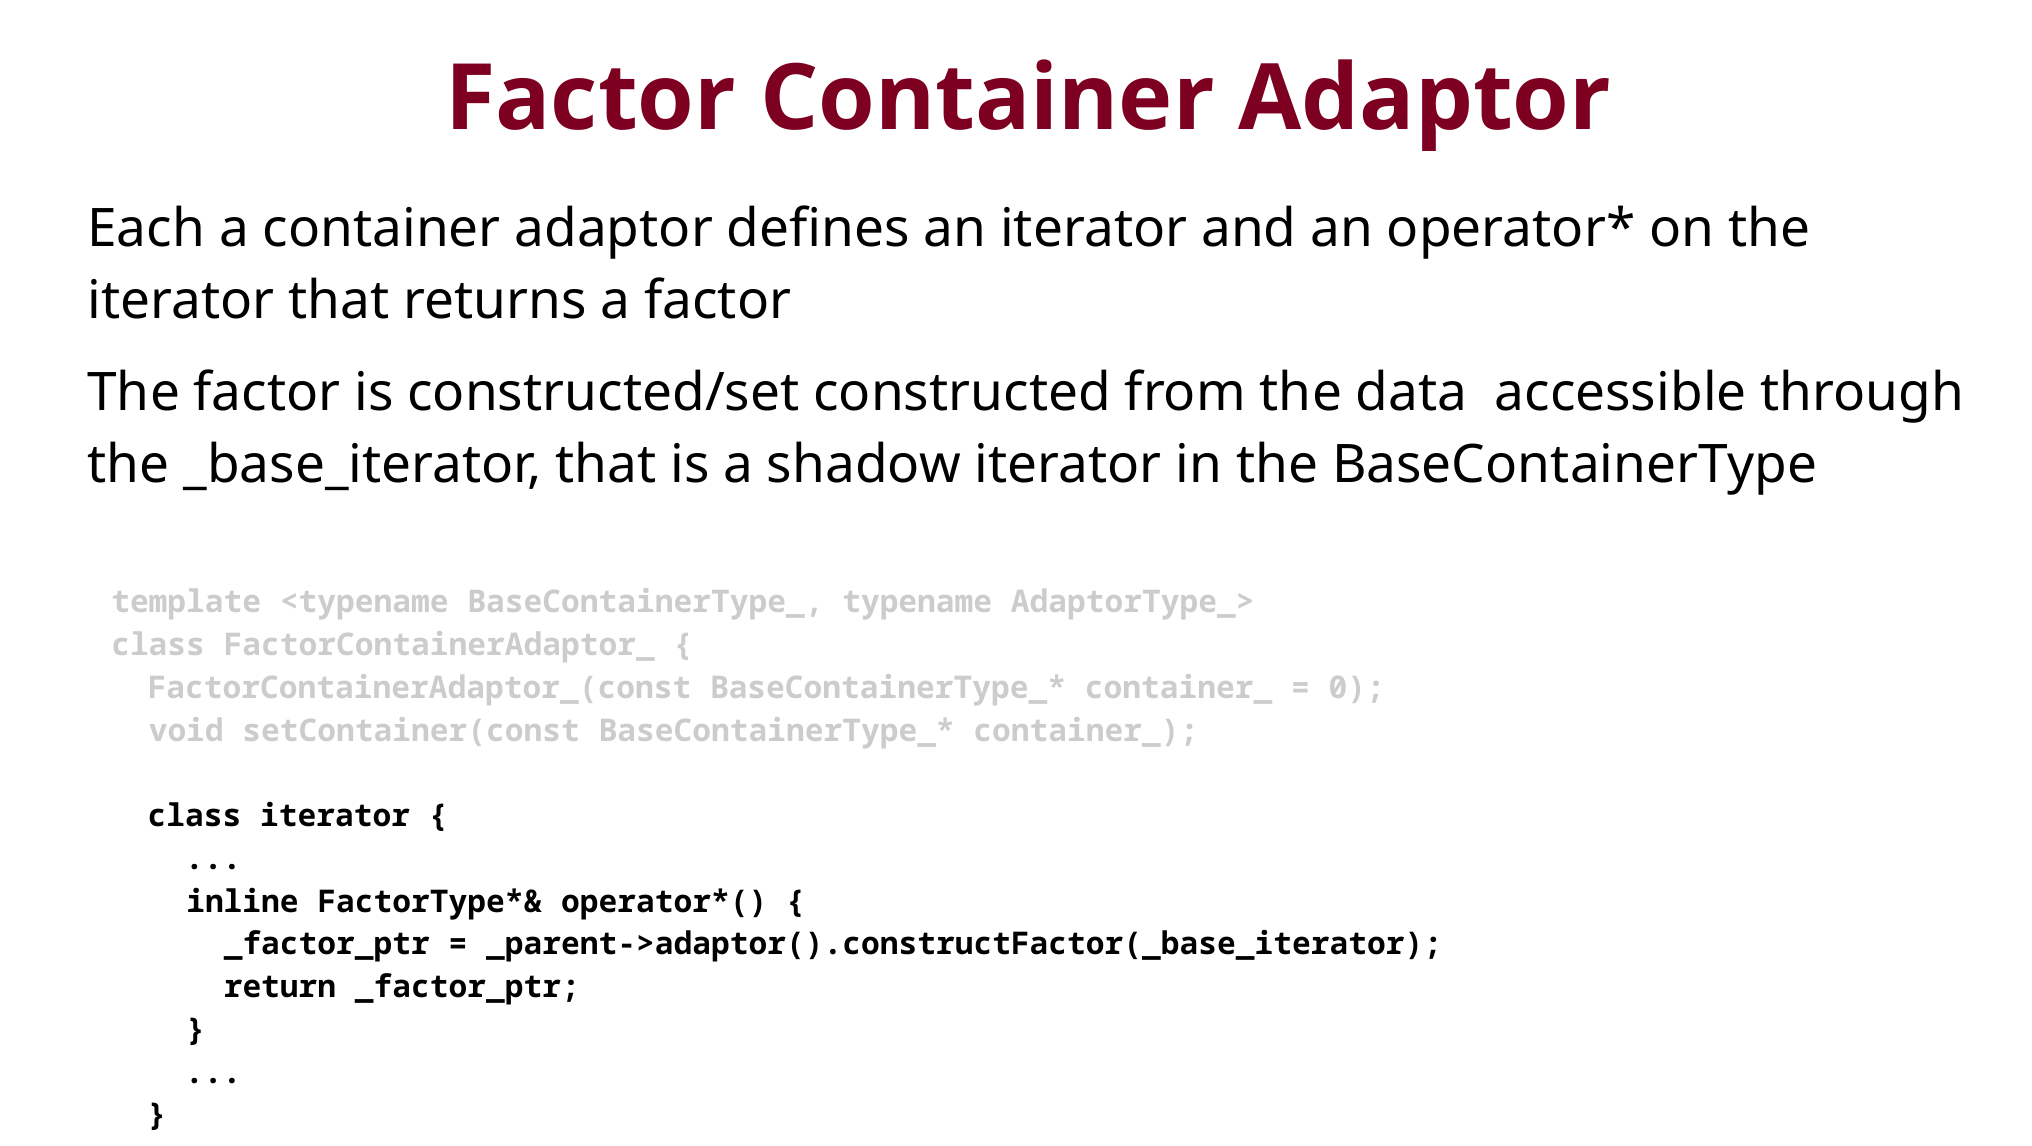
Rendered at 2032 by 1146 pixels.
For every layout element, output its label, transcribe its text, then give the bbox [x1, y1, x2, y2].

list Each a container adaptor defines an iterator and an operator* on the iterator that returns a factor The factor is constructed/set constructed from the data accessible through the _base_iterator, that is a shadow iterator in the BaseContainerType [59, 188, 1985, 532]
text_box template <typename BaseContainerType_, typename AdaptorType_> class FactorContainerAdaptor_ { FactorContainerAdaptor_(const BaseContainerType_* container_ = 0); void setContainer(const BaseContainerType_* container_); class iterator { ... inline FactorType*& operator*() { _factor_ptr = _parent->adaptor().constructFactor(_base_iterator); return _factor_ptr; } ... } ... } [59, 571, 2032, 1146]
title Factor Container Adaptor [37, 10, 2020, 178]
